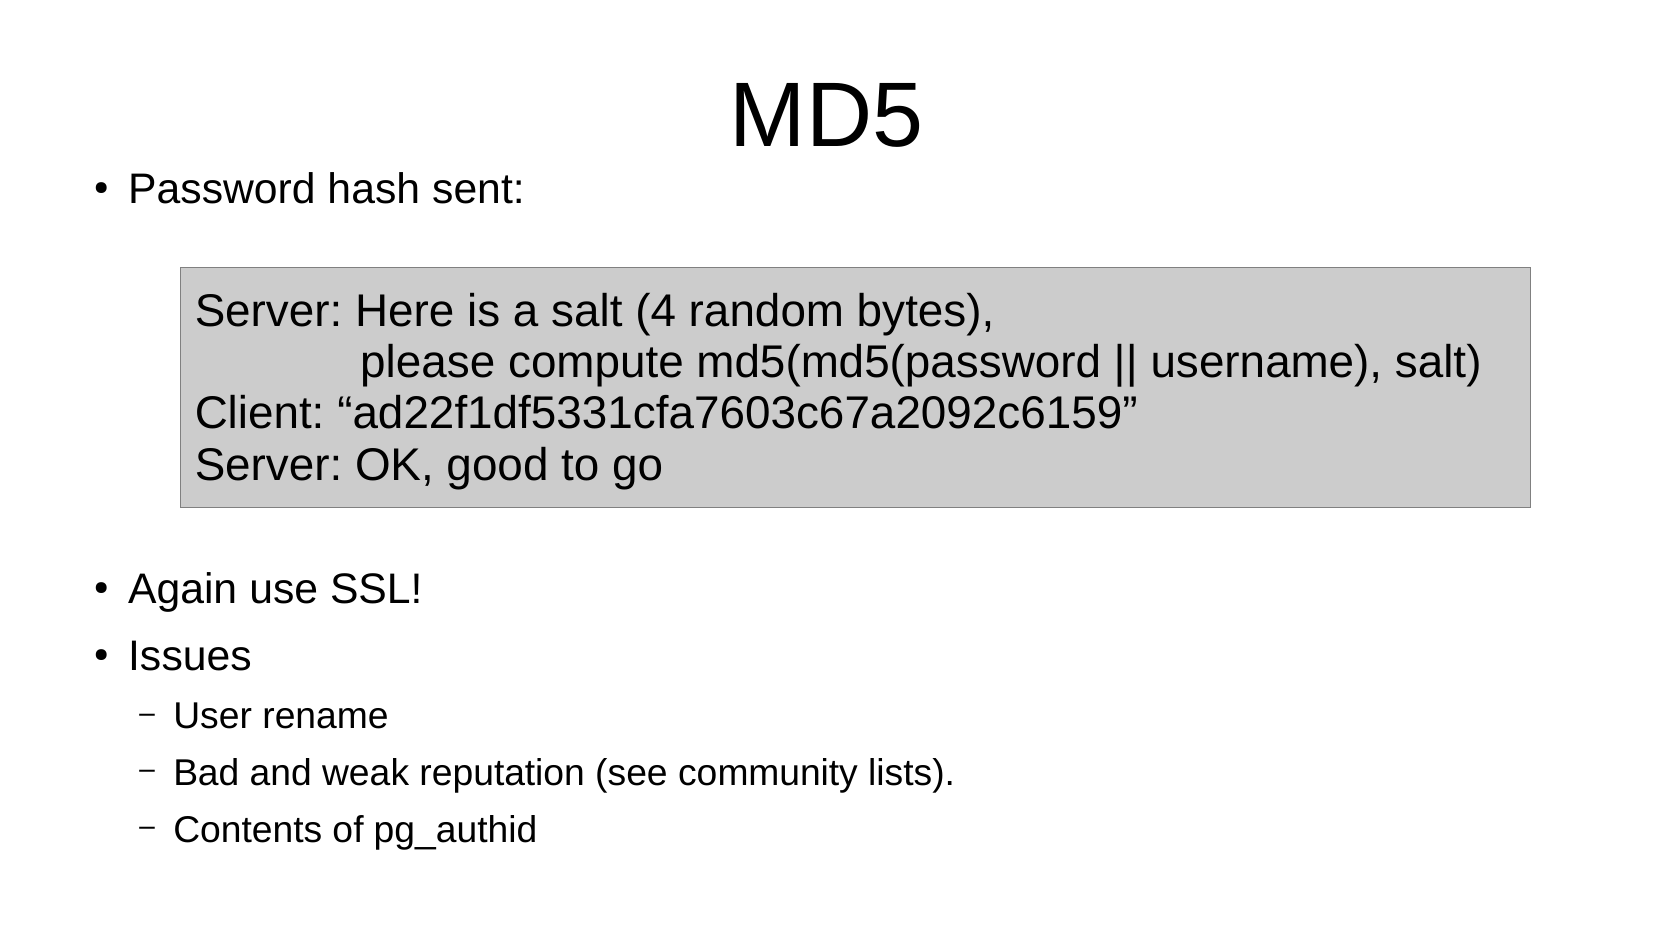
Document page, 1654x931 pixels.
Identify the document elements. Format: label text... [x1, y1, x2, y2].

list Password hash sent: Again use SSL! Issues User rename Bad and weak reputation (see community lists). Contents of pg_authid [82, 165, 1571, 856]
text_box Server: Here is a salt (4 random bytes), please compute md5(md5(password || username), salt) Client: “ad22f1df5331cfa7603c67a2092c6159” Server: OK, good to go [180, 267, 1531, 508]
title MD5 [82, 37, 1571, 165]
